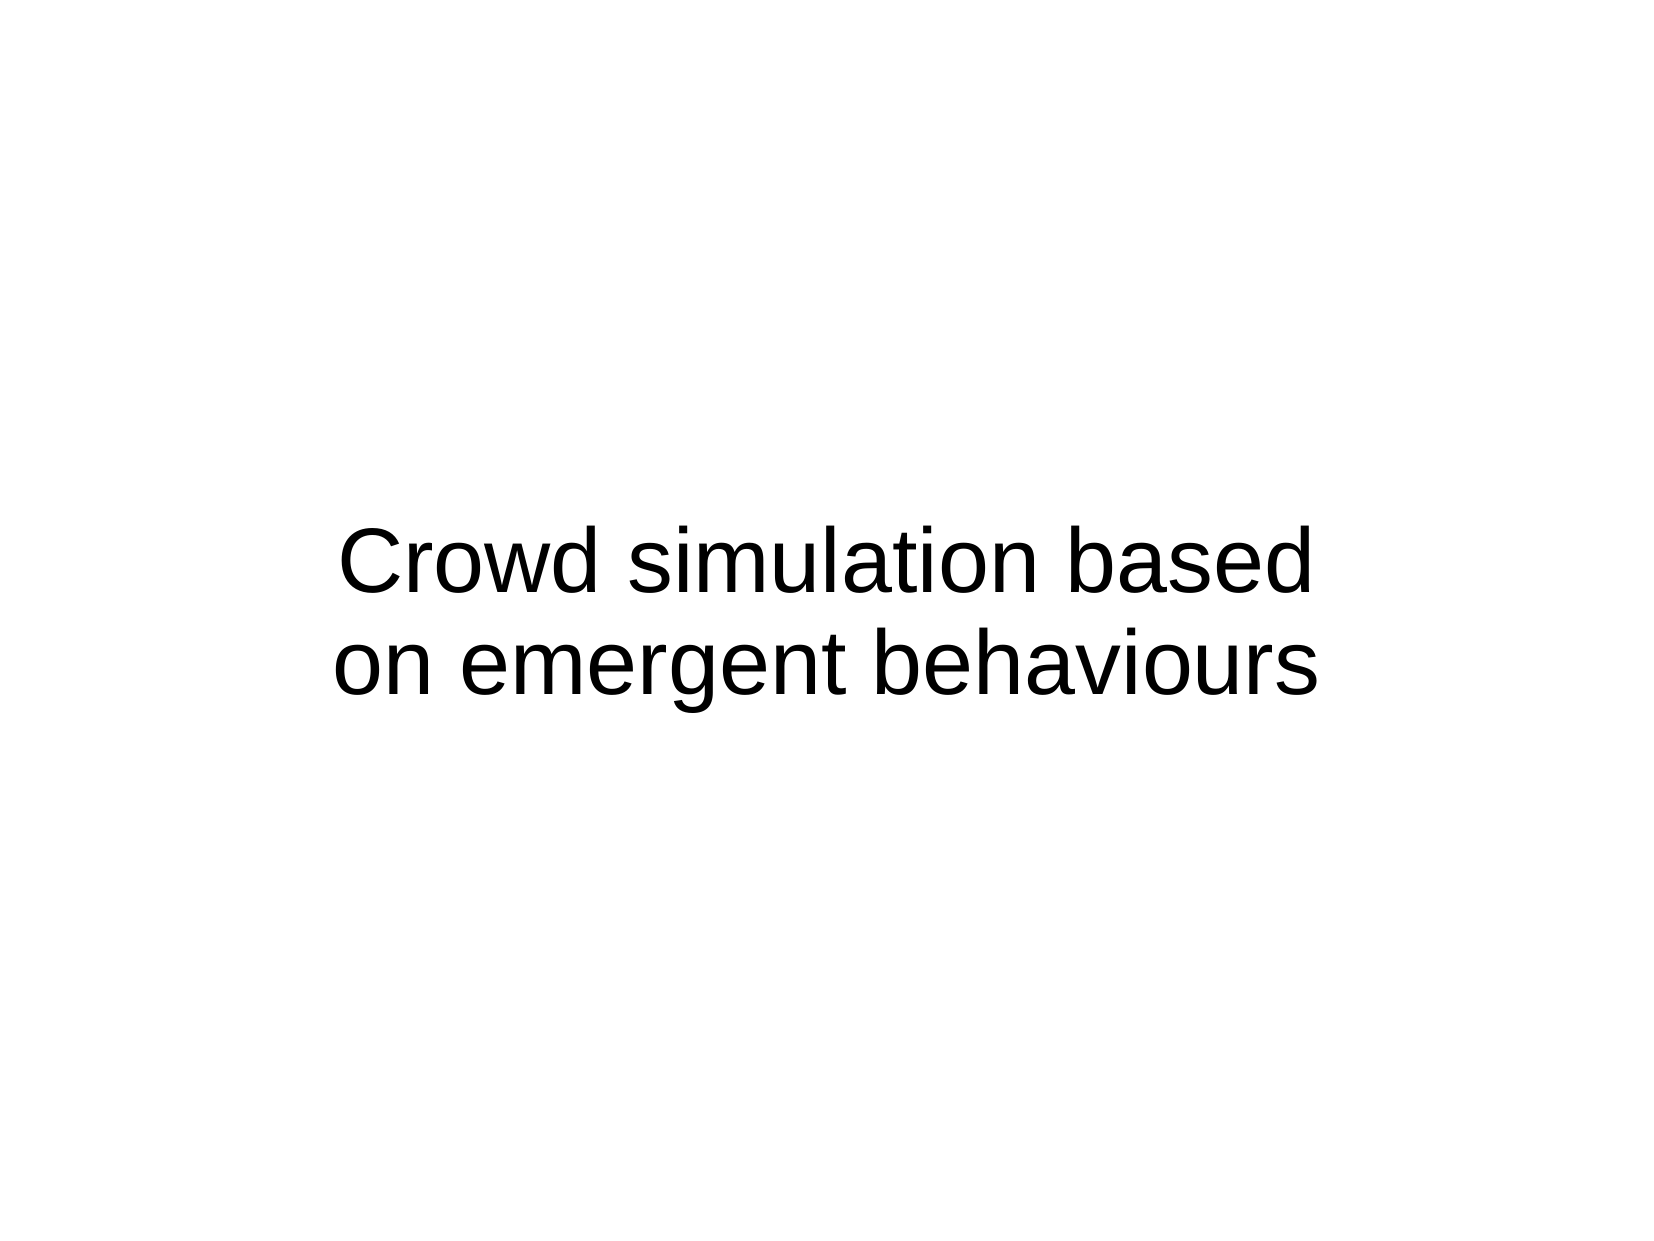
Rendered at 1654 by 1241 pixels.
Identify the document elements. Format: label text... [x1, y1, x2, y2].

title Crowd simulation based on emergent behaviours [82, 403, 1571, 820]
